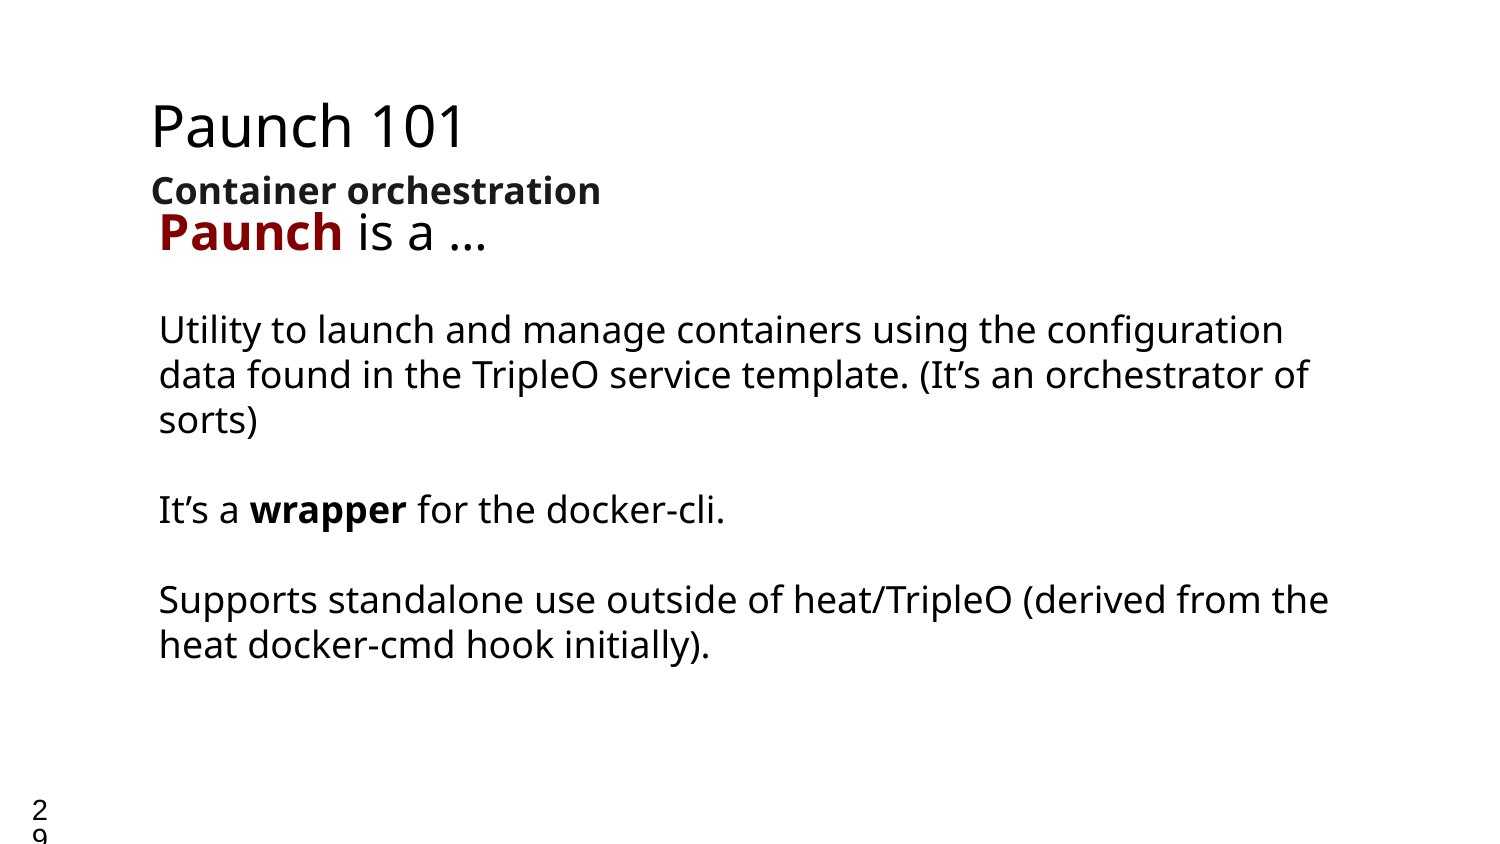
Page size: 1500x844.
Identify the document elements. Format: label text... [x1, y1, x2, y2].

title Paunch 101 [135, 0, 1365, 152]
subtitle Container orchestration [135, 152, 1365, 261]
text_box Paunch is a … Utility to launch and manage containers using the configuration data found in the TripleO service template. (It’s an orchestrator of sorts) It’s a wrapper for the docker-cli. Supports standalone use outside of heat/TripleO (derived from the heat docker-cmd hook initially). [143, 247, 1373, 664]
slide_number <number> [16, 776, 77, 842]
